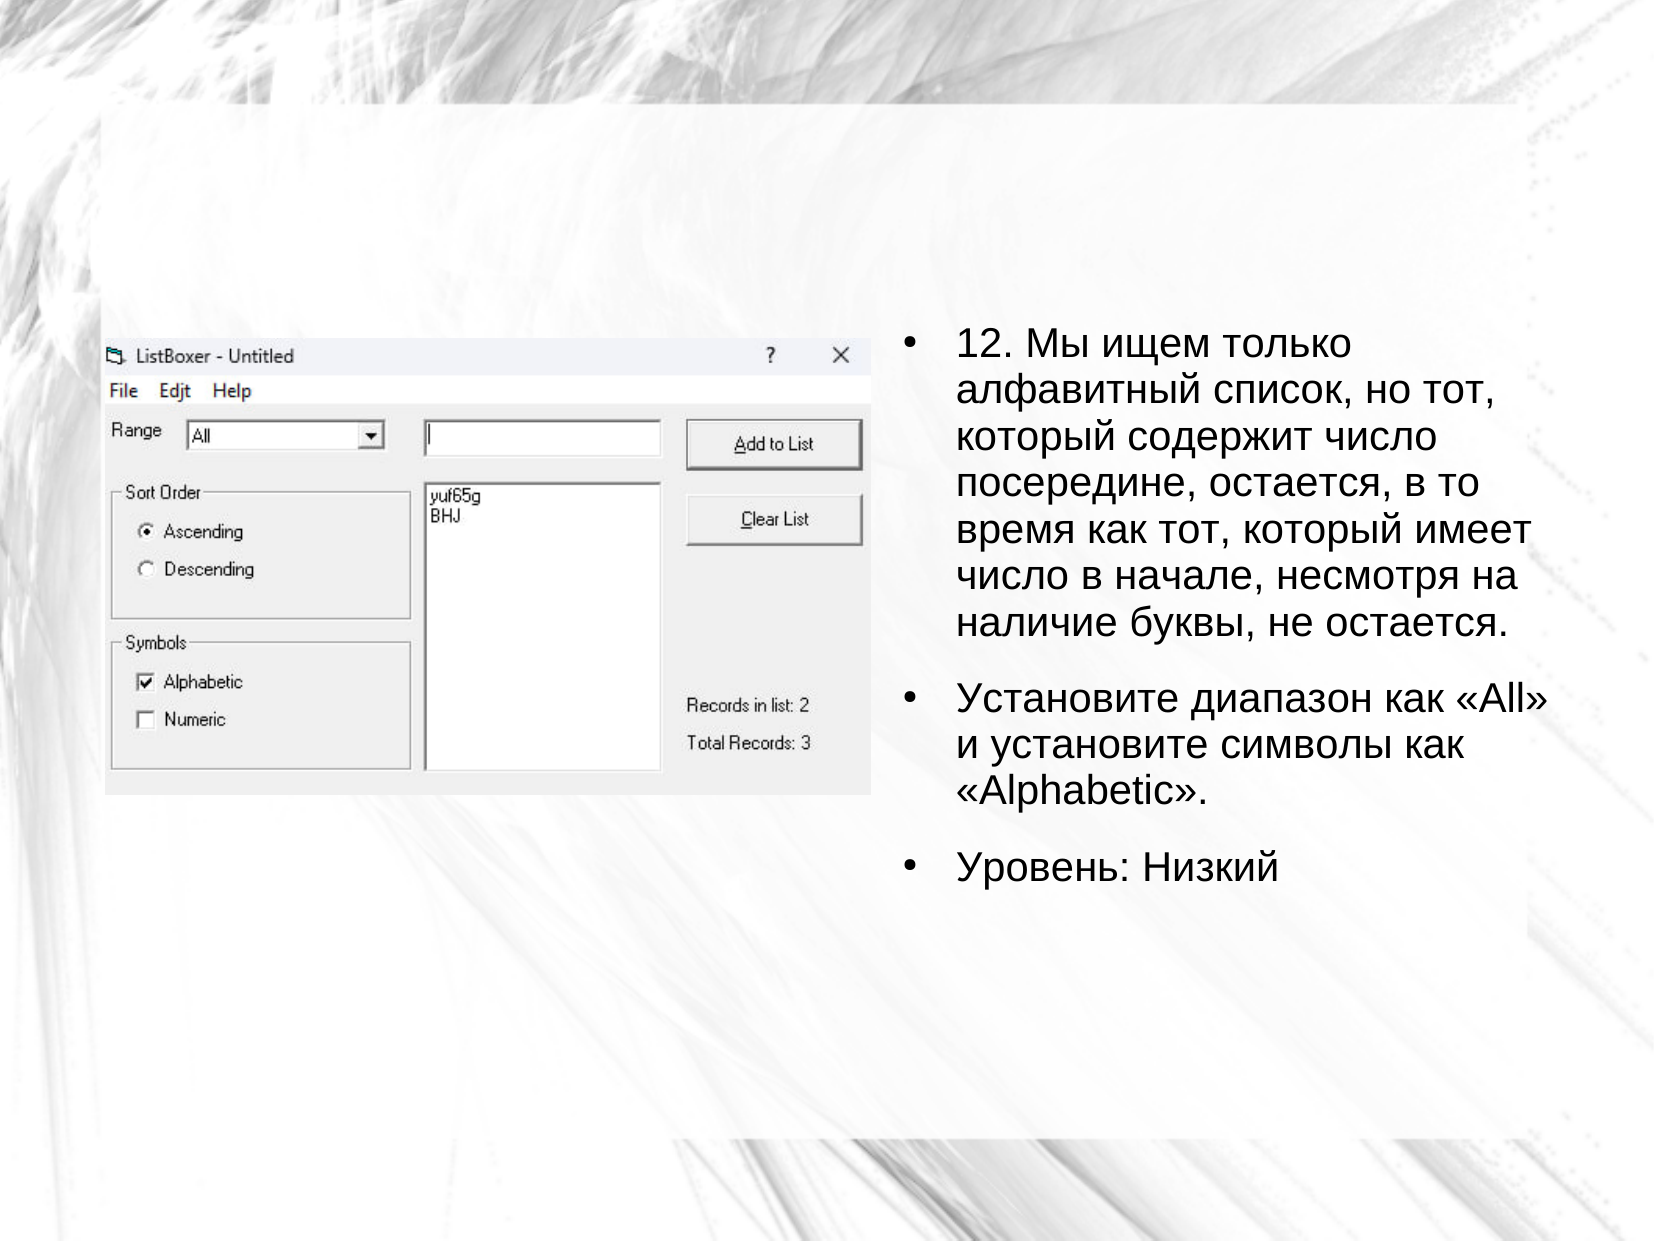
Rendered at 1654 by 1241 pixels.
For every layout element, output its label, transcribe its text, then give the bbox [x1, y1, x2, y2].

list 12. Мы ищем только алфавитный список, но тот, который содержит число посередине, остается, в то время как тот, который имеет число в начале, несмотря на наличие буквы, не остается. Установите диапазон как «All» и установите символы как «Аlphabetic». Уровень: Низкий [885, 319, 1571, 1024]
picture [0, 0, 1654, 1241]
